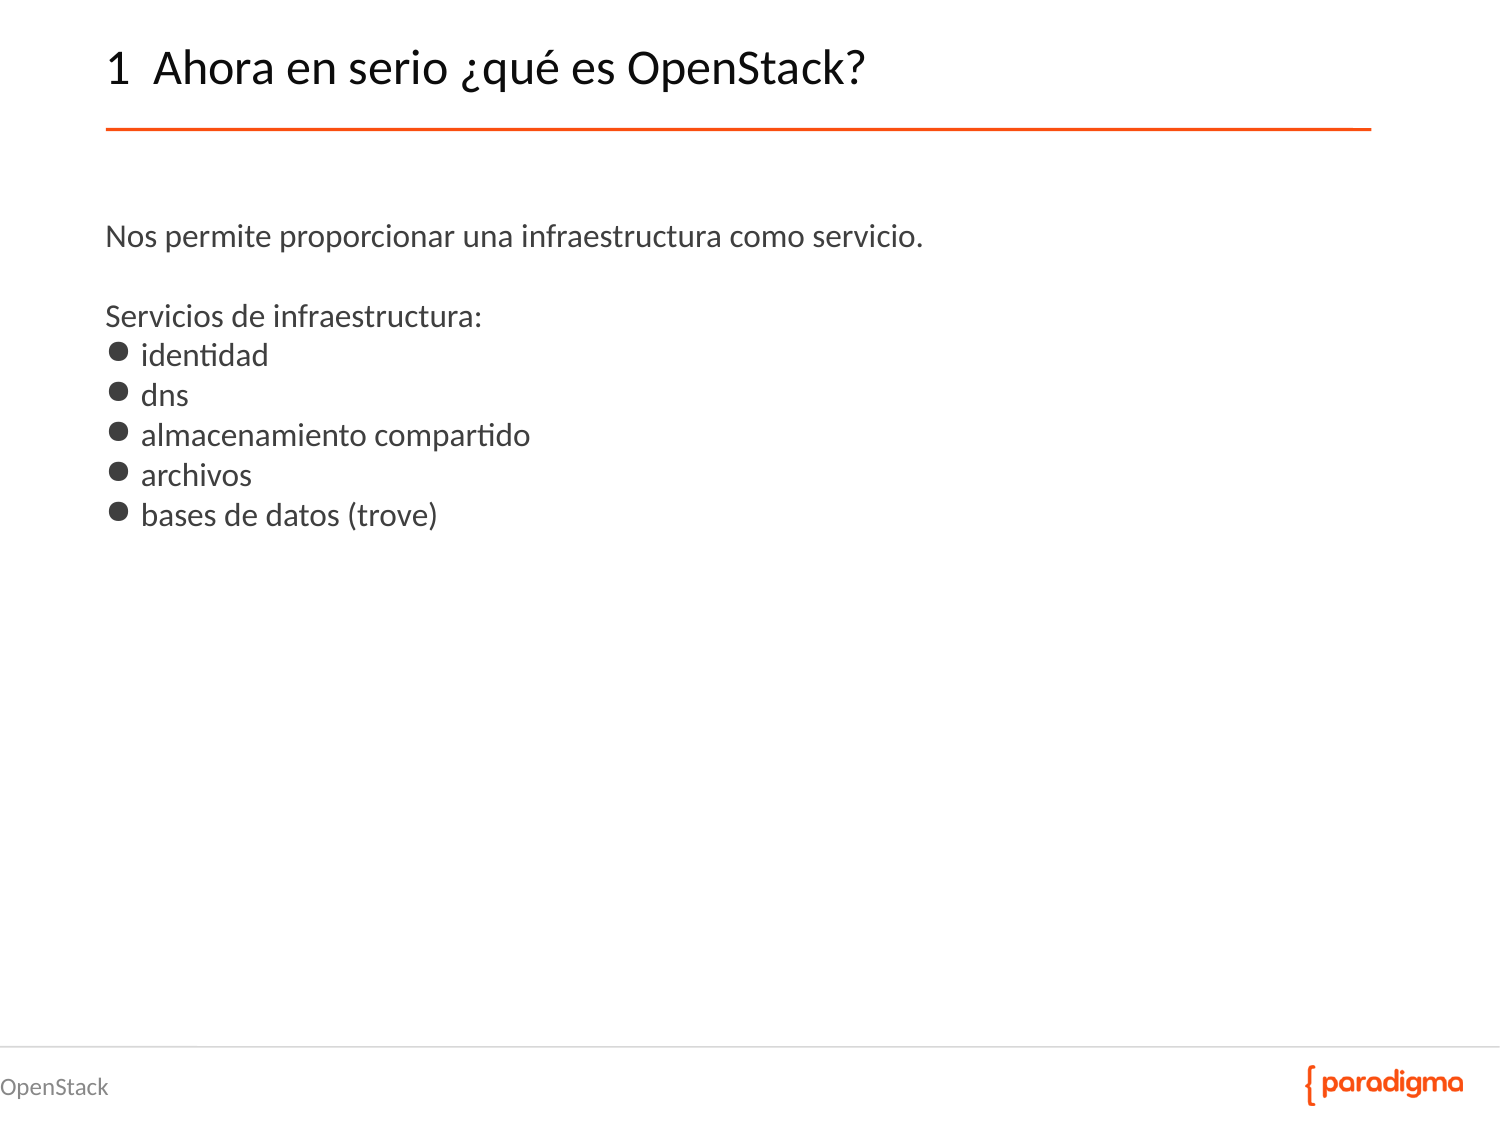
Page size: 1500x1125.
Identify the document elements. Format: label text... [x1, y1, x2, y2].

text_box Nos permite proporcionar una infraestructura como servicio. Servicios de infraestructura: identidad dns almacenamiento compartido archivos bases de datos (trove) [105, 206, 1395, 984]
text_box OpenStack [0, 1048, 1223, 1125]
text_box 1 Ahora en serio ¿qué es OpenStack? [105, 0, 1395, 130]
picture [1305, 1065, 1463, 1107]
